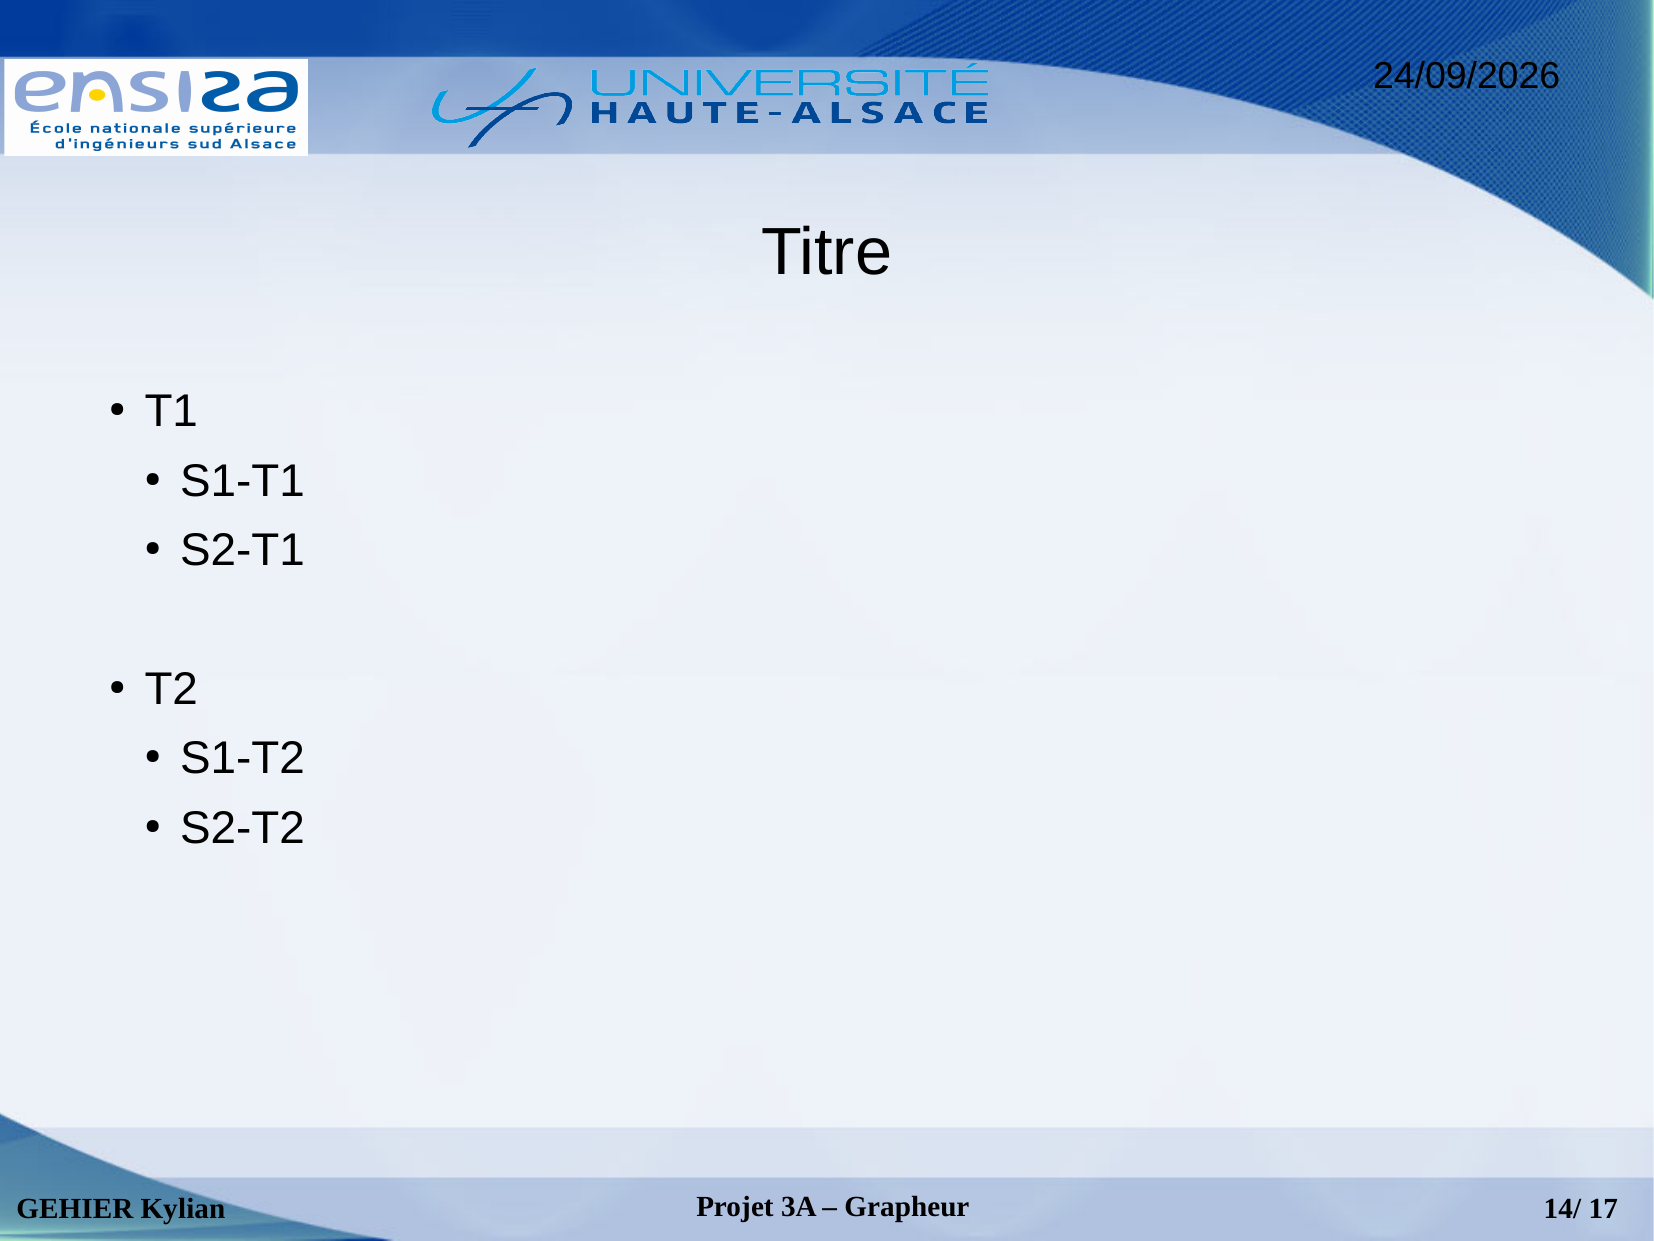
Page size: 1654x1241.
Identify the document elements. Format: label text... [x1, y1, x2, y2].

title Titre [118, 192, 1536, 310]
picture [0, 0, 1654, 1241]
text_box T1 S1-T1 S2-T1 T2 S1-T2 S2-T2 [94, 377, 1512, 928]
